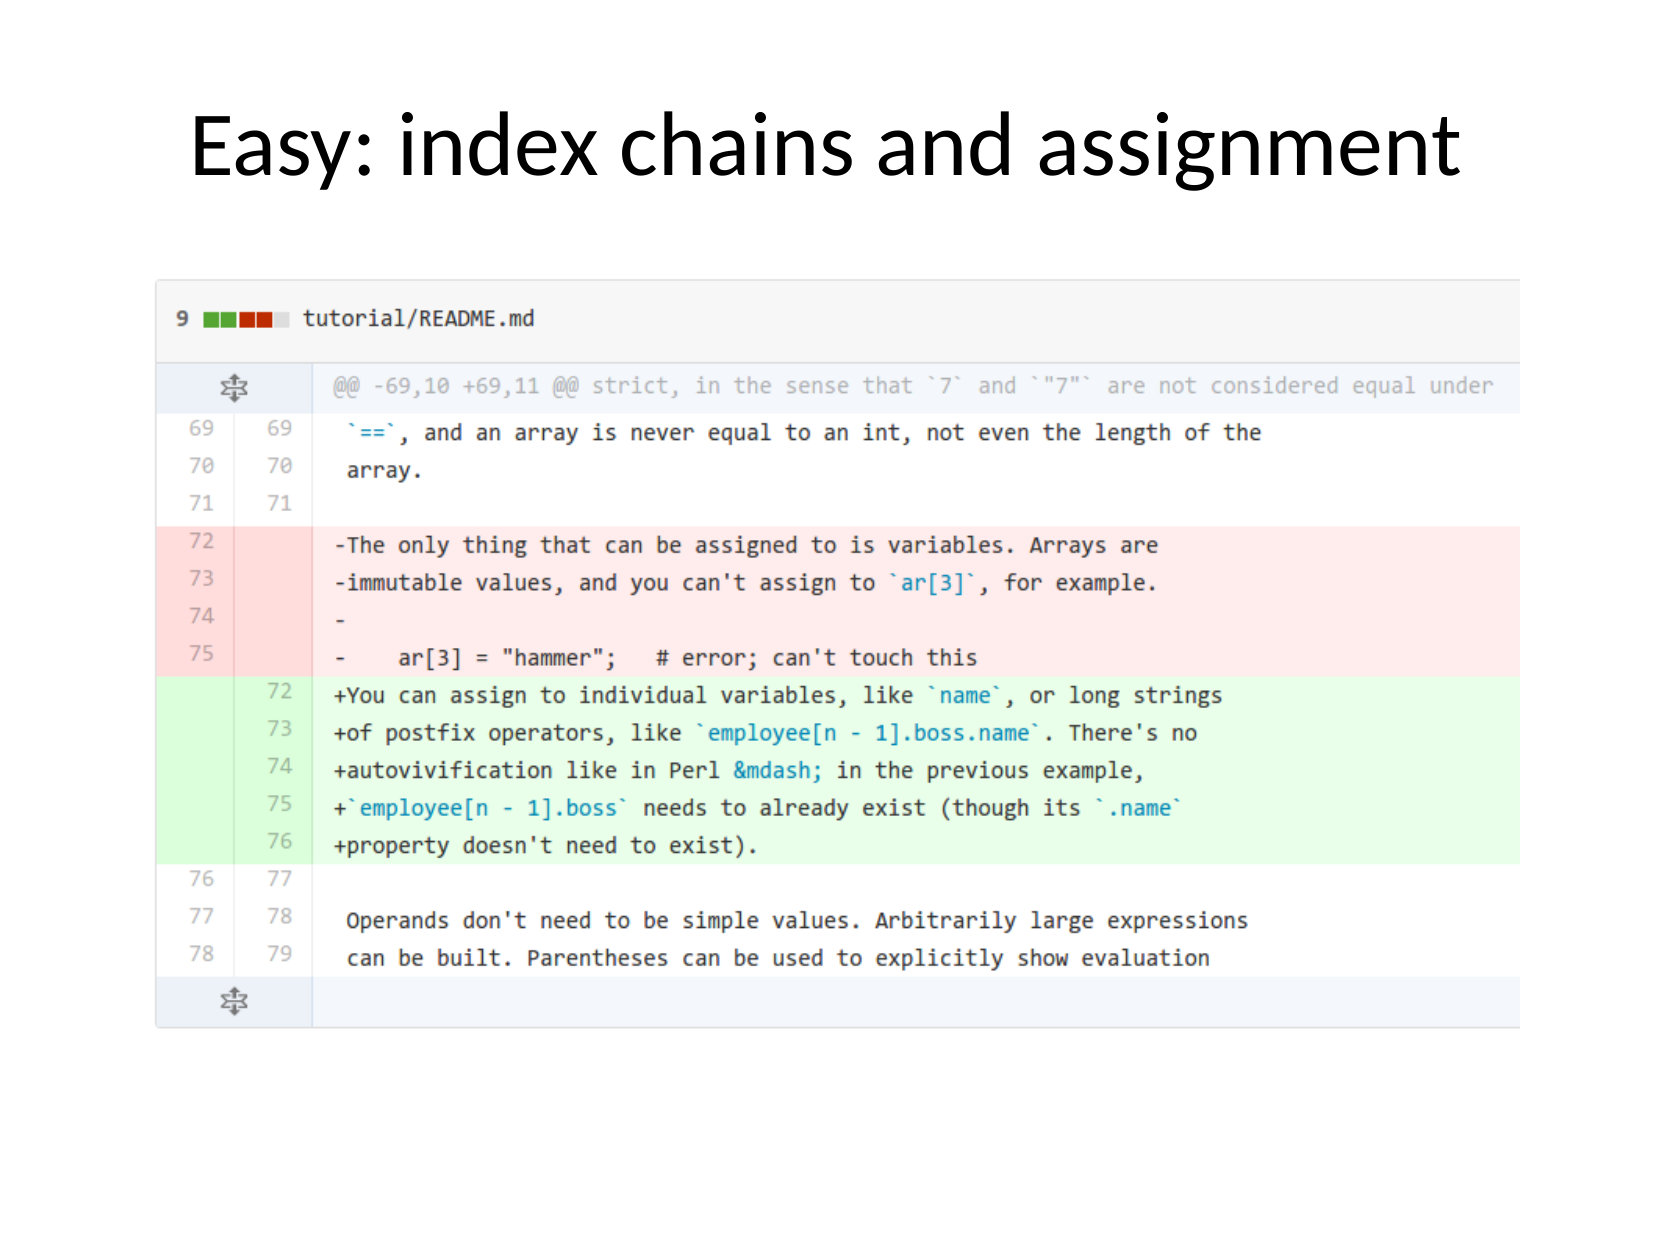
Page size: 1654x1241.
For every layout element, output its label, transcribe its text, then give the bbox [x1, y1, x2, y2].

title Easy: index chains and assignment [82, 49, 1571, 257]
picture [135, 256, 1520, 1049]
